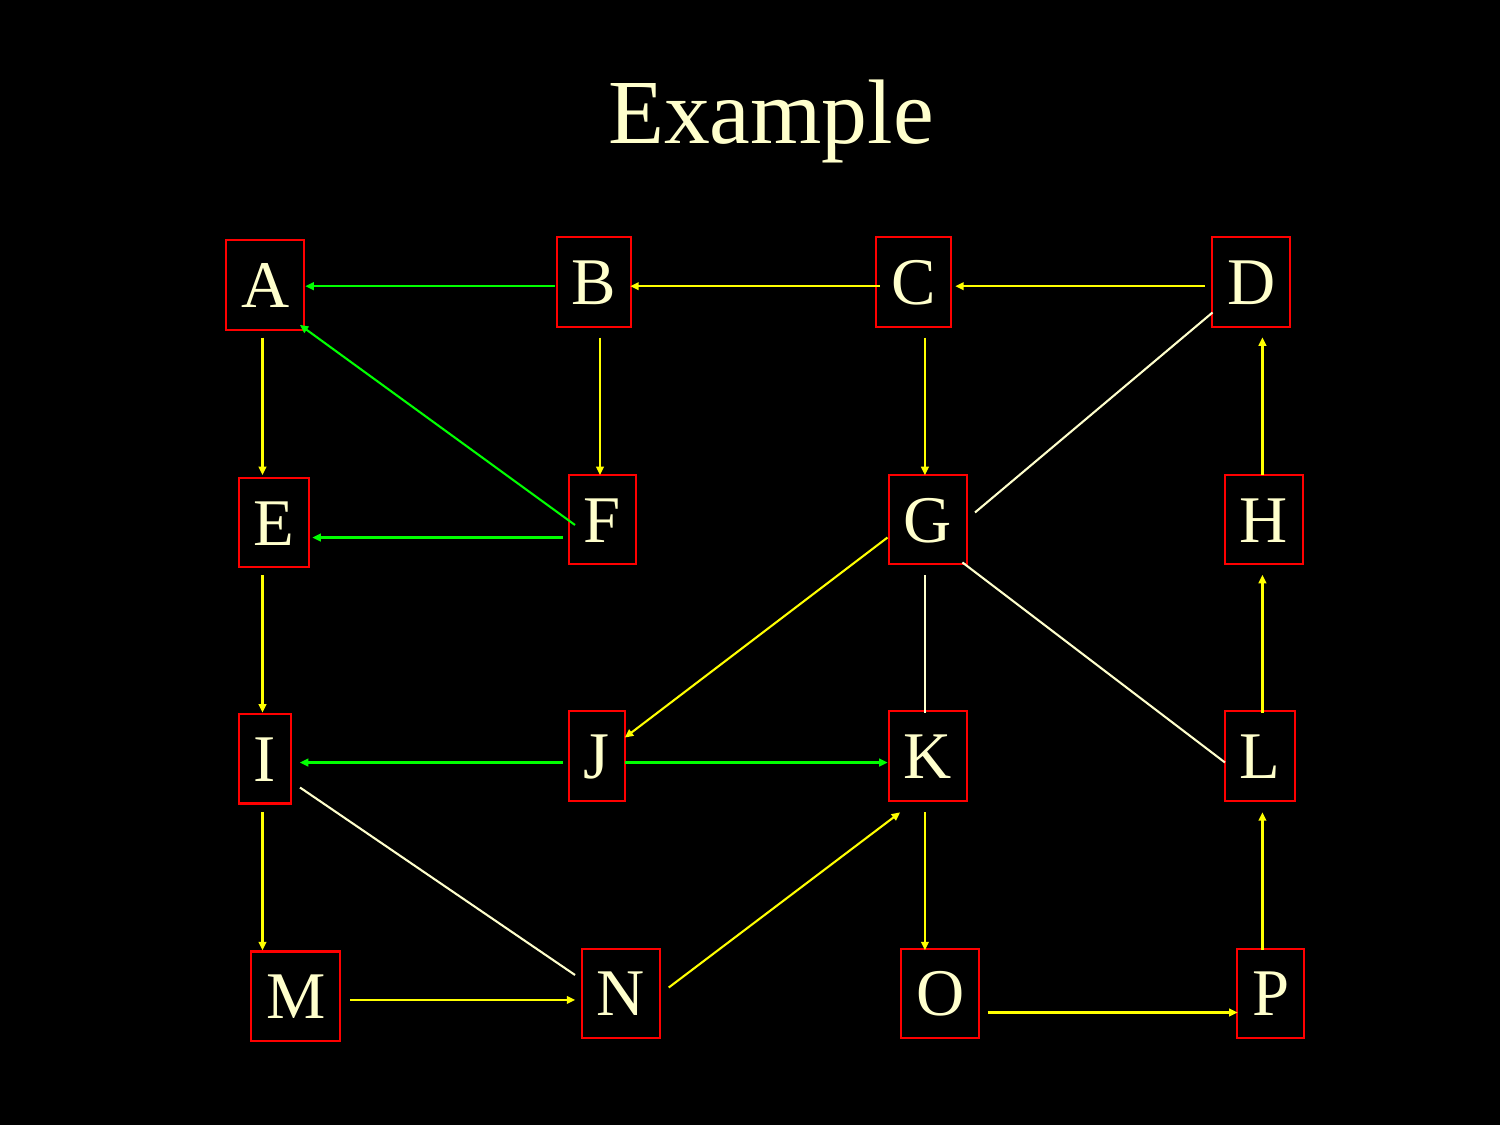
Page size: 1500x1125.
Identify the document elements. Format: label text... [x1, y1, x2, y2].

text_box E [238, 477, 310, 568]
title Example [42, 37, 1500, 188]
text_box K [888, 711, 967, 801]
text_box J [569, 711, 625, 801]
text_box I [238, 713, 291, 804]
text_box A [226, 240, 305, 330]
text_box N [581, 948, 660, 1039]
text_box M [251, 951, 341, 1042]
text_box D [1212, 237, 1291, 327]
text_box B [556, 237, 632, 327]
text_box C [876, 237, 951, 327]
text_box P [1237, 948, 1305, 1039]
text_box L [1224, 711, 1296, 801]
text_box O [901, 948, 980, 1039]
text_box G [888, 474, 967, 565]
text_box H [1224, 474, 1303, 565]
text_box F [569, 474, 636, 565]
